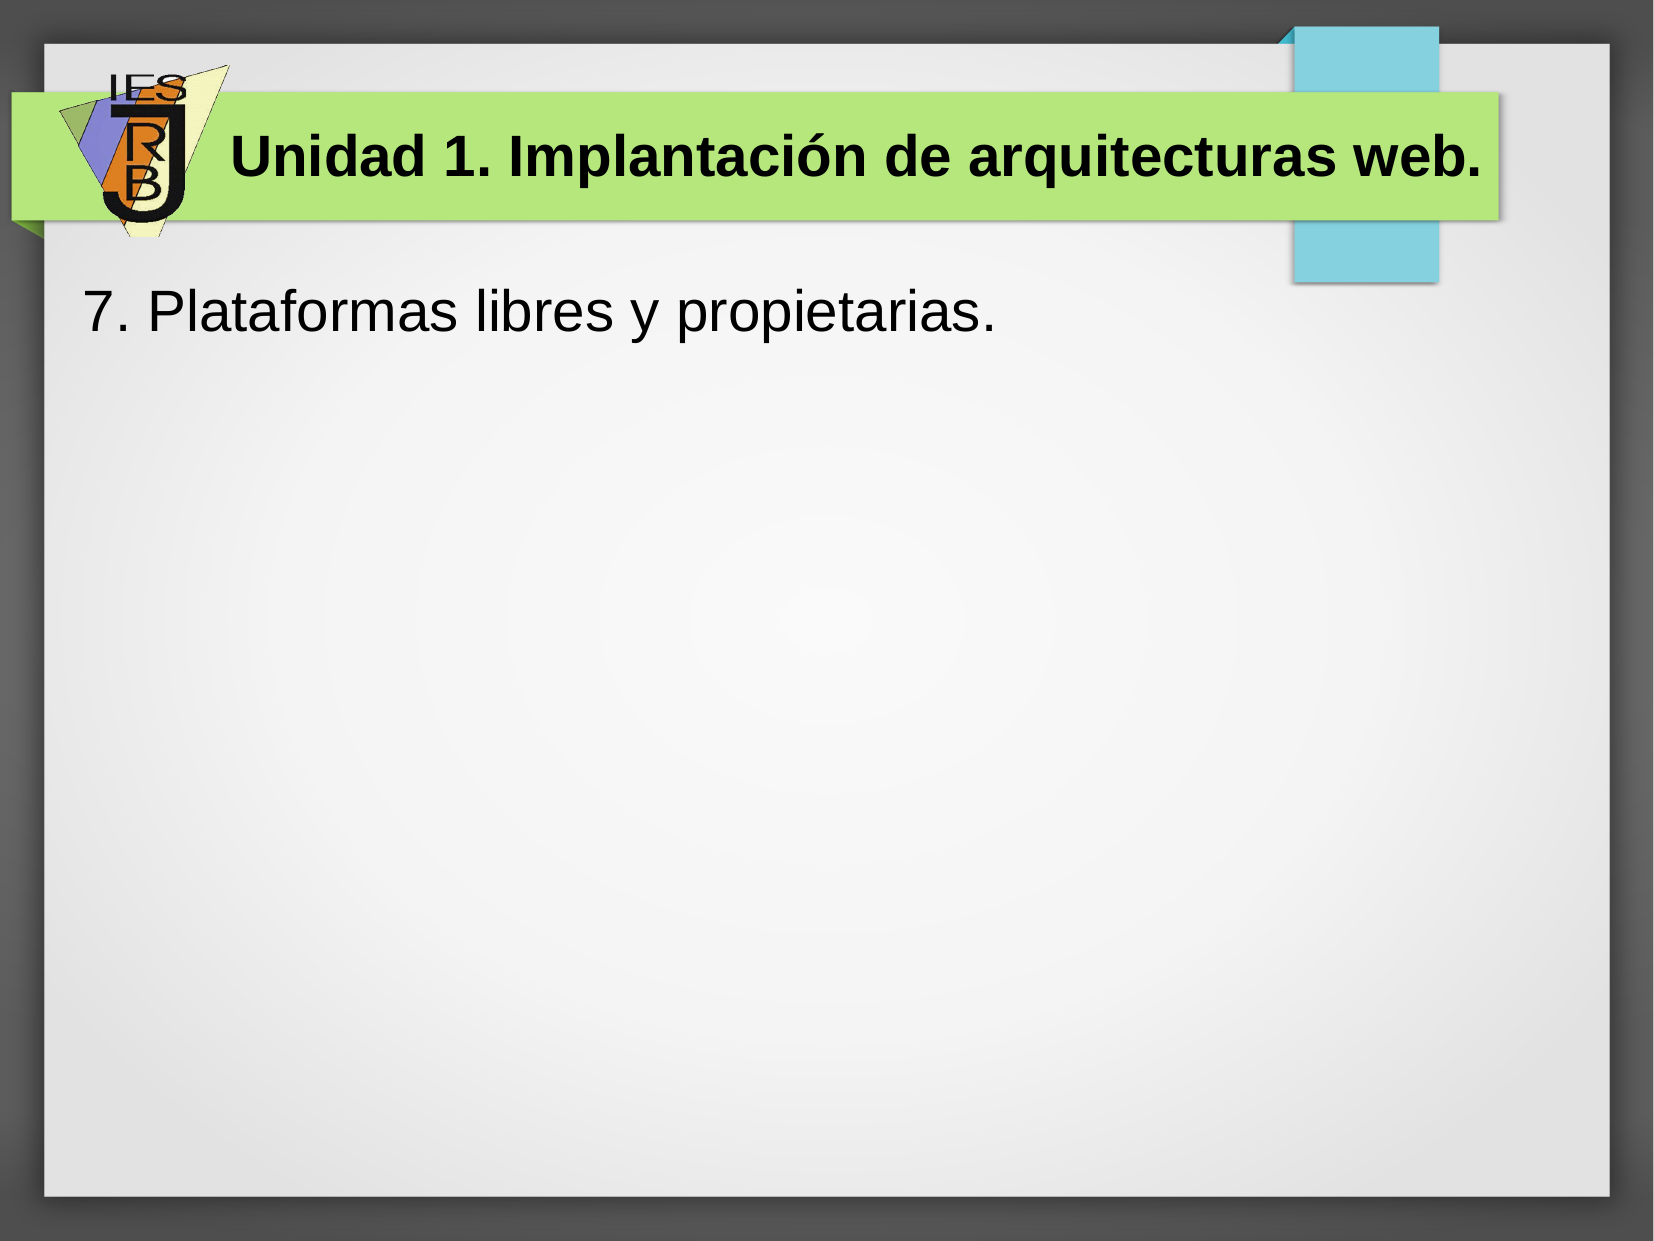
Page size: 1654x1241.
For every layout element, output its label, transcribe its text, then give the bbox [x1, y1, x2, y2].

picture [0, 0, 1654, 1241]
title Unidad 1. Implantación de arquitecturas web. [230, 87, 1501, 225]
subtitle Plataformas libres y propietarias. [82, 246, 1571, 1171]
